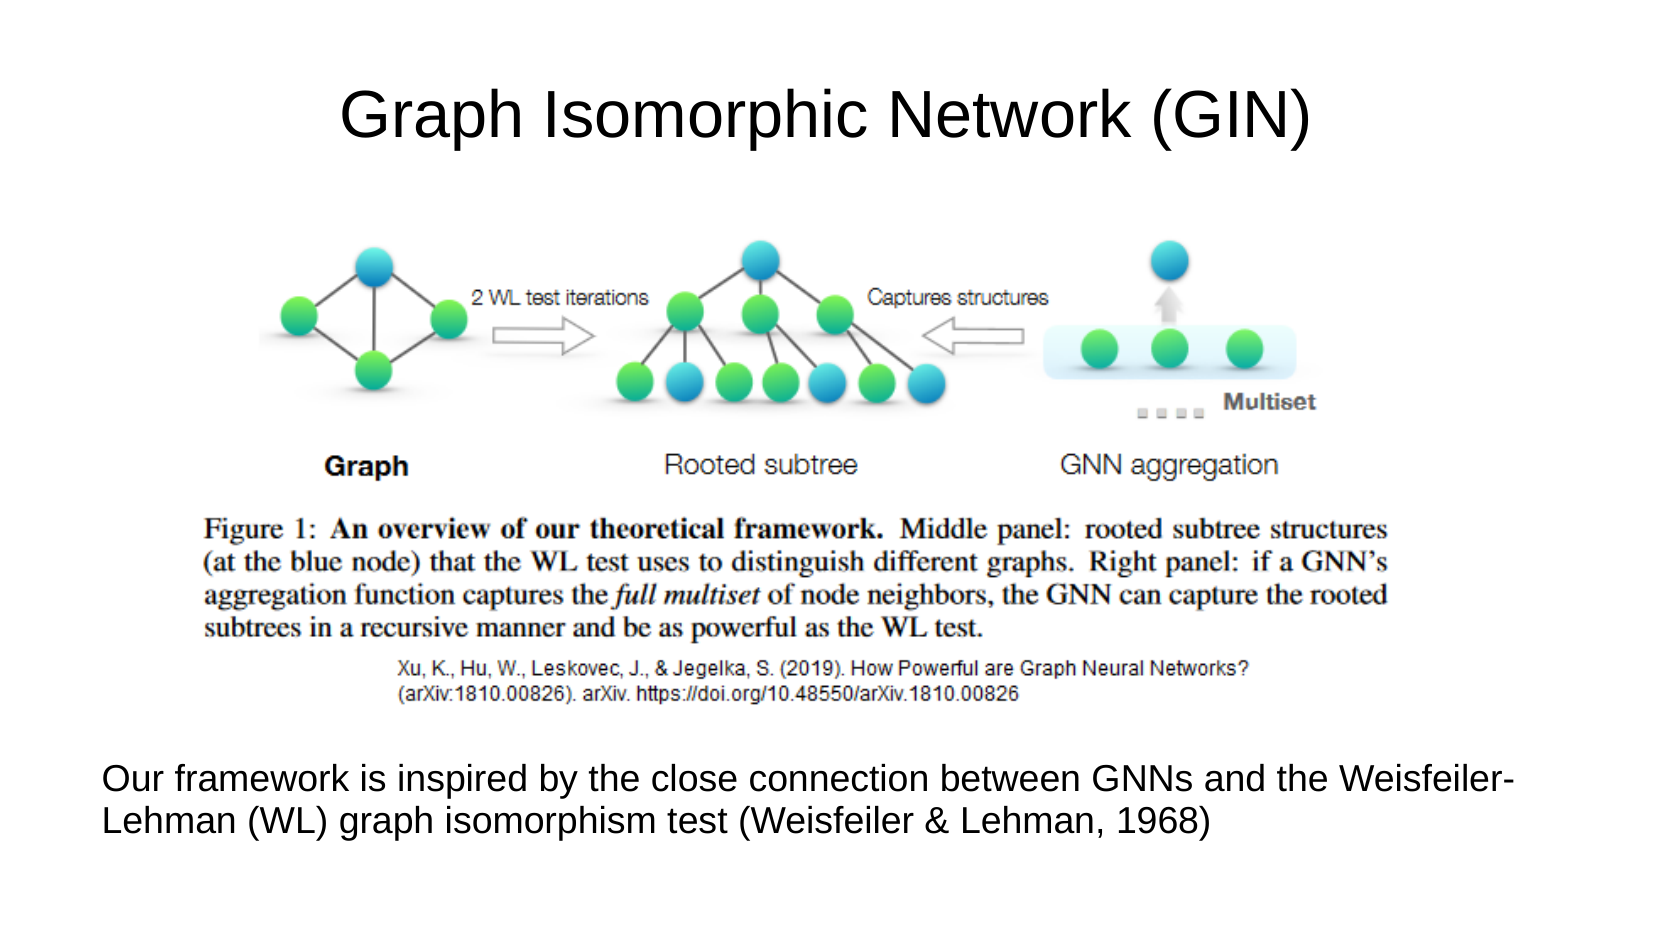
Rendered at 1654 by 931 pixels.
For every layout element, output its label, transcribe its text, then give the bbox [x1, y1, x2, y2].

picture [187, 224, 1405, 713]
text_box Our framework is inspired by the close connection between GNNs and the Weisfeiler-Lehman (WL) graph isomorphism test (Weisfeiler & Lehman, 1968) [86, 750, 1571, 880]
title Graph Isomorphic Network (GIN) [82, 37, 1571, 193]
